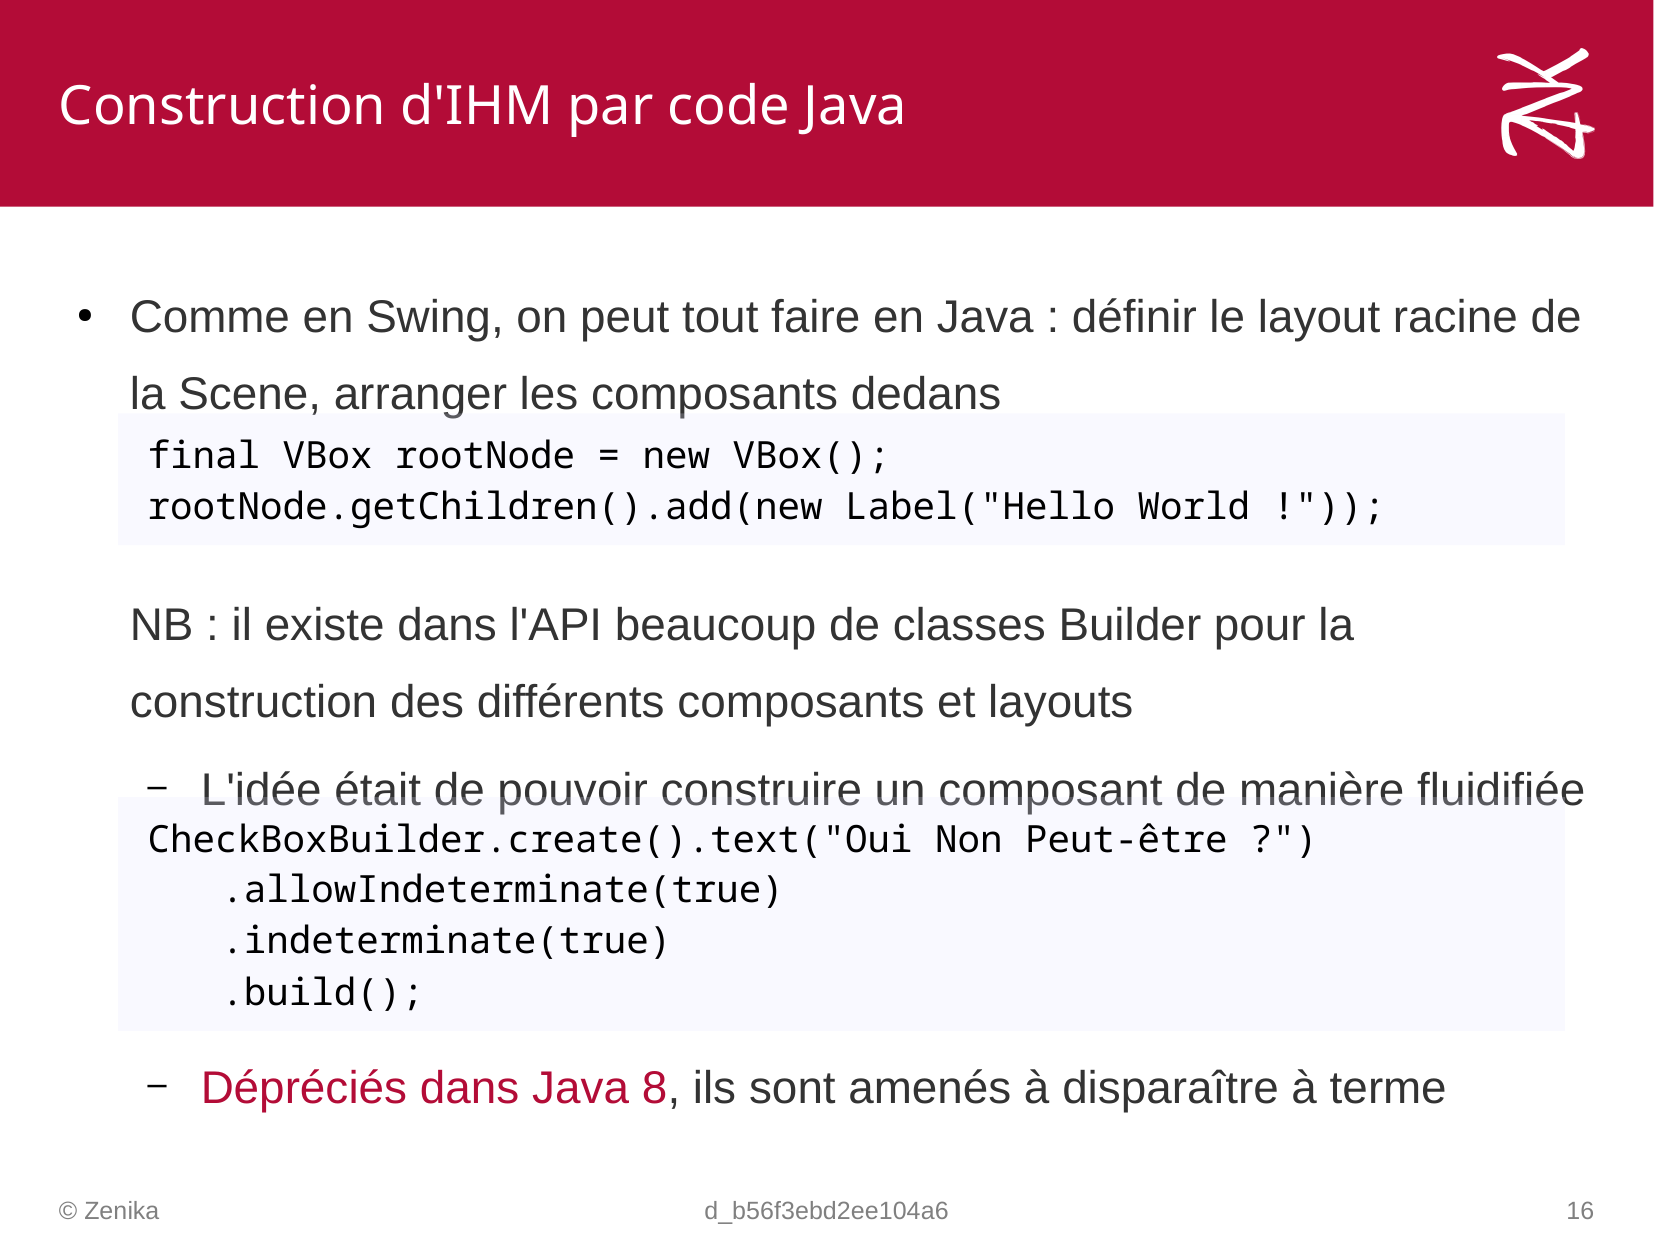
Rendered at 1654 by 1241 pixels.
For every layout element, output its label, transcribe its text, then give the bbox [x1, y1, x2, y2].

title Construction d'IHM par code Java [59, 29, 1595, 178]
text_box final VBox rootNode = new VBox(); rootNode.getChildren().add(new Label("Hello World !")); [118, 413, 1565, 532]
text_box CheckBoxBuilder.create().text("Oui Non Peut-être ?") .allowIndeterminate(true) .indeterminate(true) .build(); [118, 797, 1565, 1001]
list Comme en Swing, on peut tout faire en Java : définir le layout racine de la Scene, arranger les composants dedans NB : il existe dans l'API beaucoup de classes Builder pour la construction des différents composants et layouts L'idée était de pouvoir construire un composant de manière fluidifiée Dépréciés dans Java 8, ils sont amenés à disparaître à terme [59, 265, 1595, 1182]
